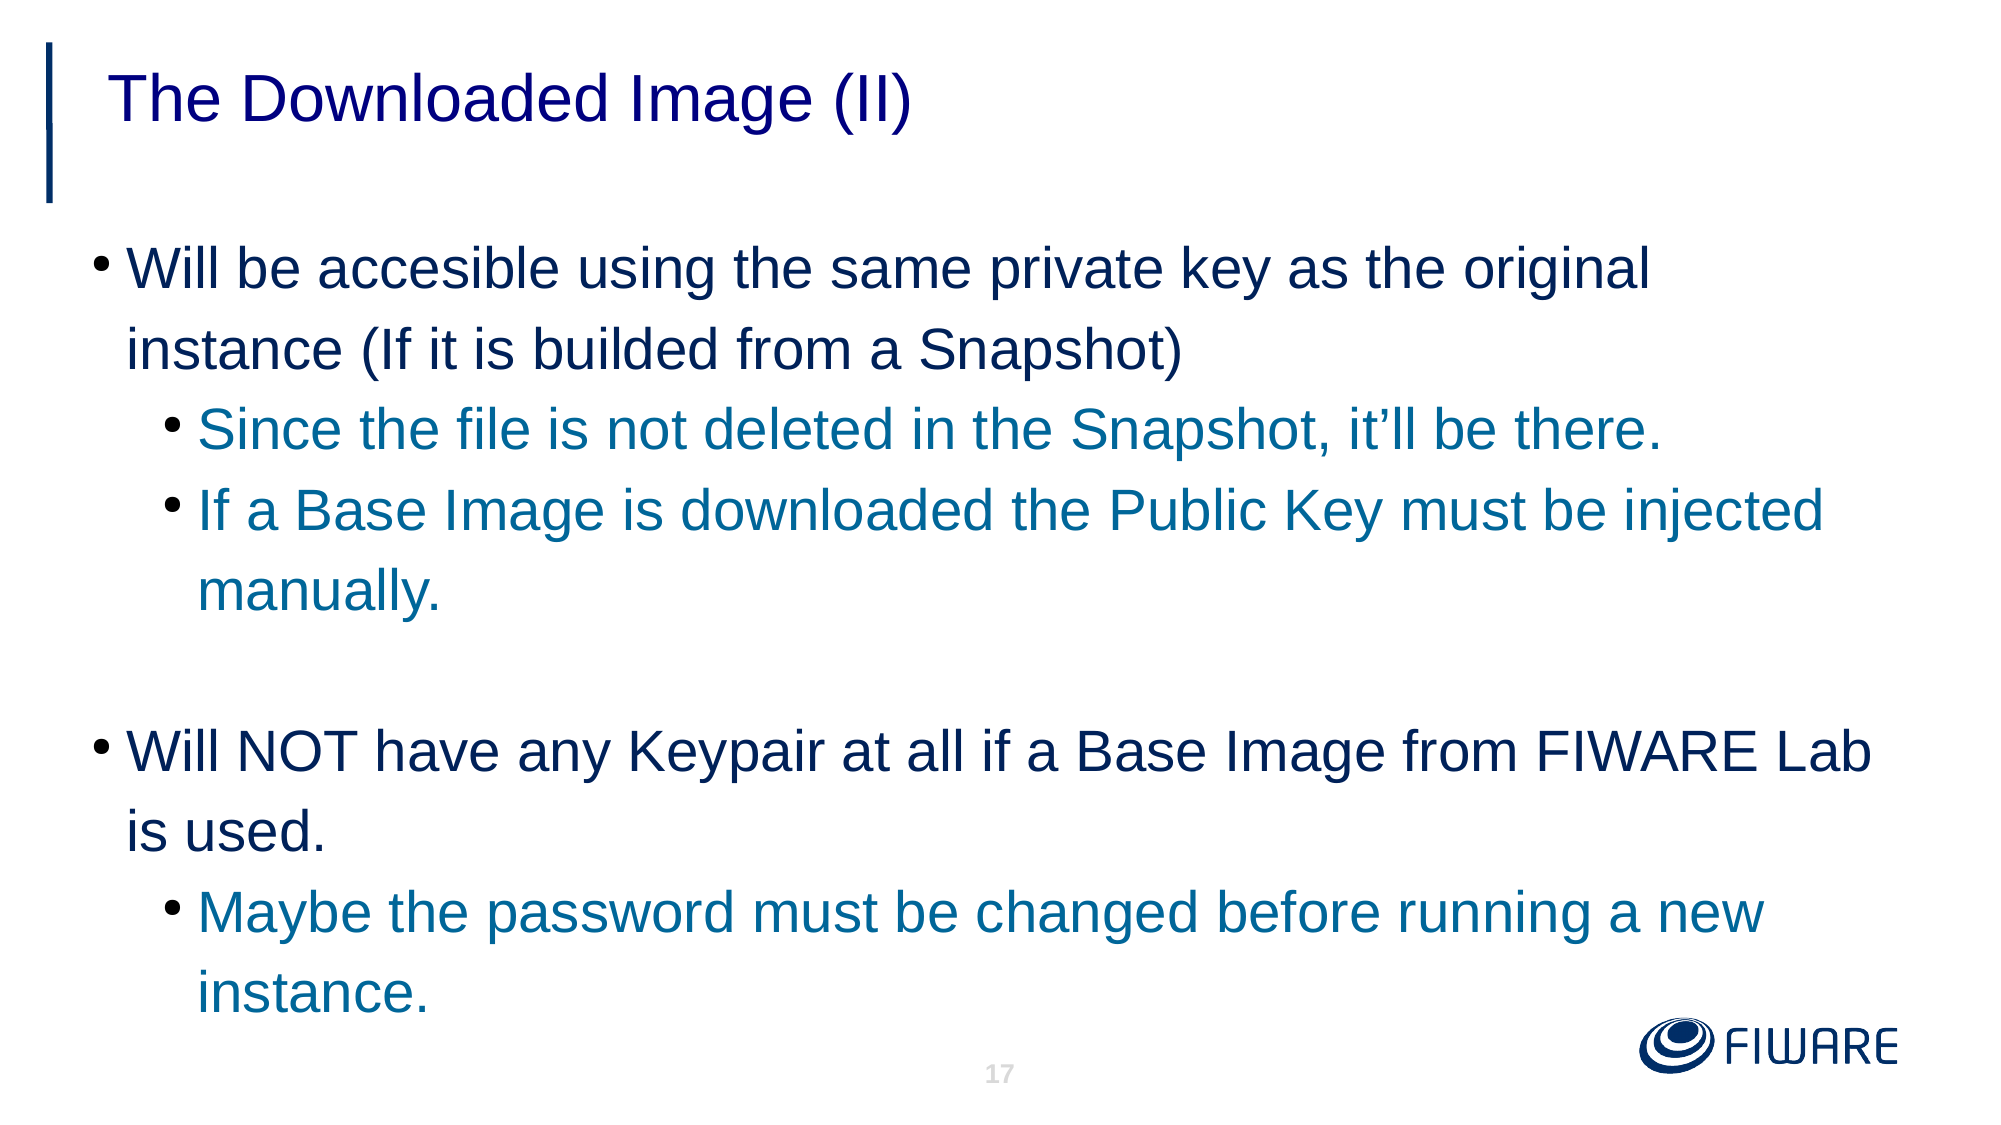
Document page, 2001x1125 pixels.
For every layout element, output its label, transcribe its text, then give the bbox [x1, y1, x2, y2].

title The Downloaded Image (II) [92, 47, 1704, 250]
picture [1635, 1012, 1905, 1077]
text_box Will be accesible using the same private key as the original instance (If it is builded from a Snapshot) Since the file is not deleted in the Snapshot, it’ll be there. If a Base Image is downloaded the Public Key must be injected manually. Will NOT have any Keypair at all if a Base Image from FIWARE Lab is used. Maybe the password must be changed before running a new instance. [76, 212, 1902, 1032]
slide_number <number> [887, 1042, 1113, 1103]
